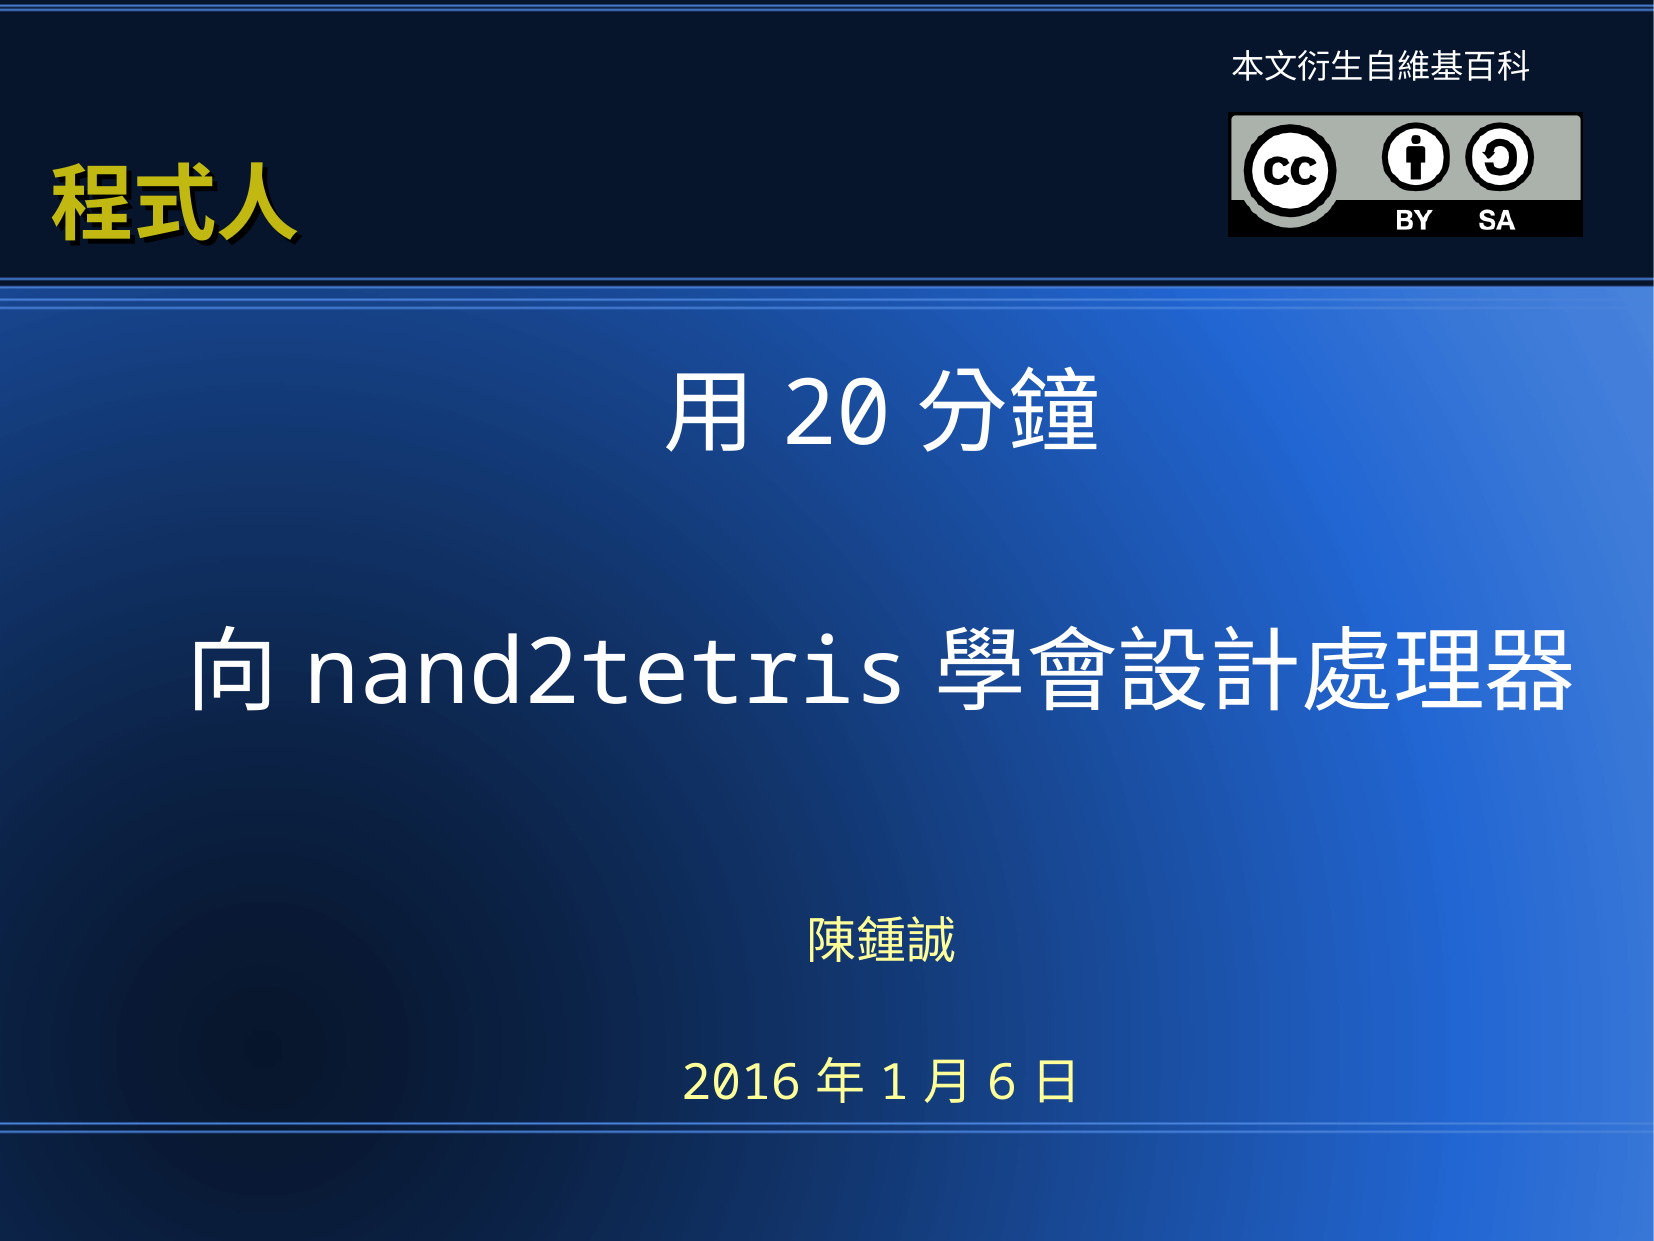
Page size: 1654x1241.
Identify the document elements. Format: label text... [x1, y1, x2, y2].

text_box 程式人 [35, 129, 378, 325]
text_box 本文衍生自維基百科 [1216, 32, 1622, 95]
picture [0, 0, 1654, 1241]
subtitle 用20分鐘 向nand2tetris學會設計處理器 陳鍾誠 2016年1月6日 [137, 342, 1626, 1110]
